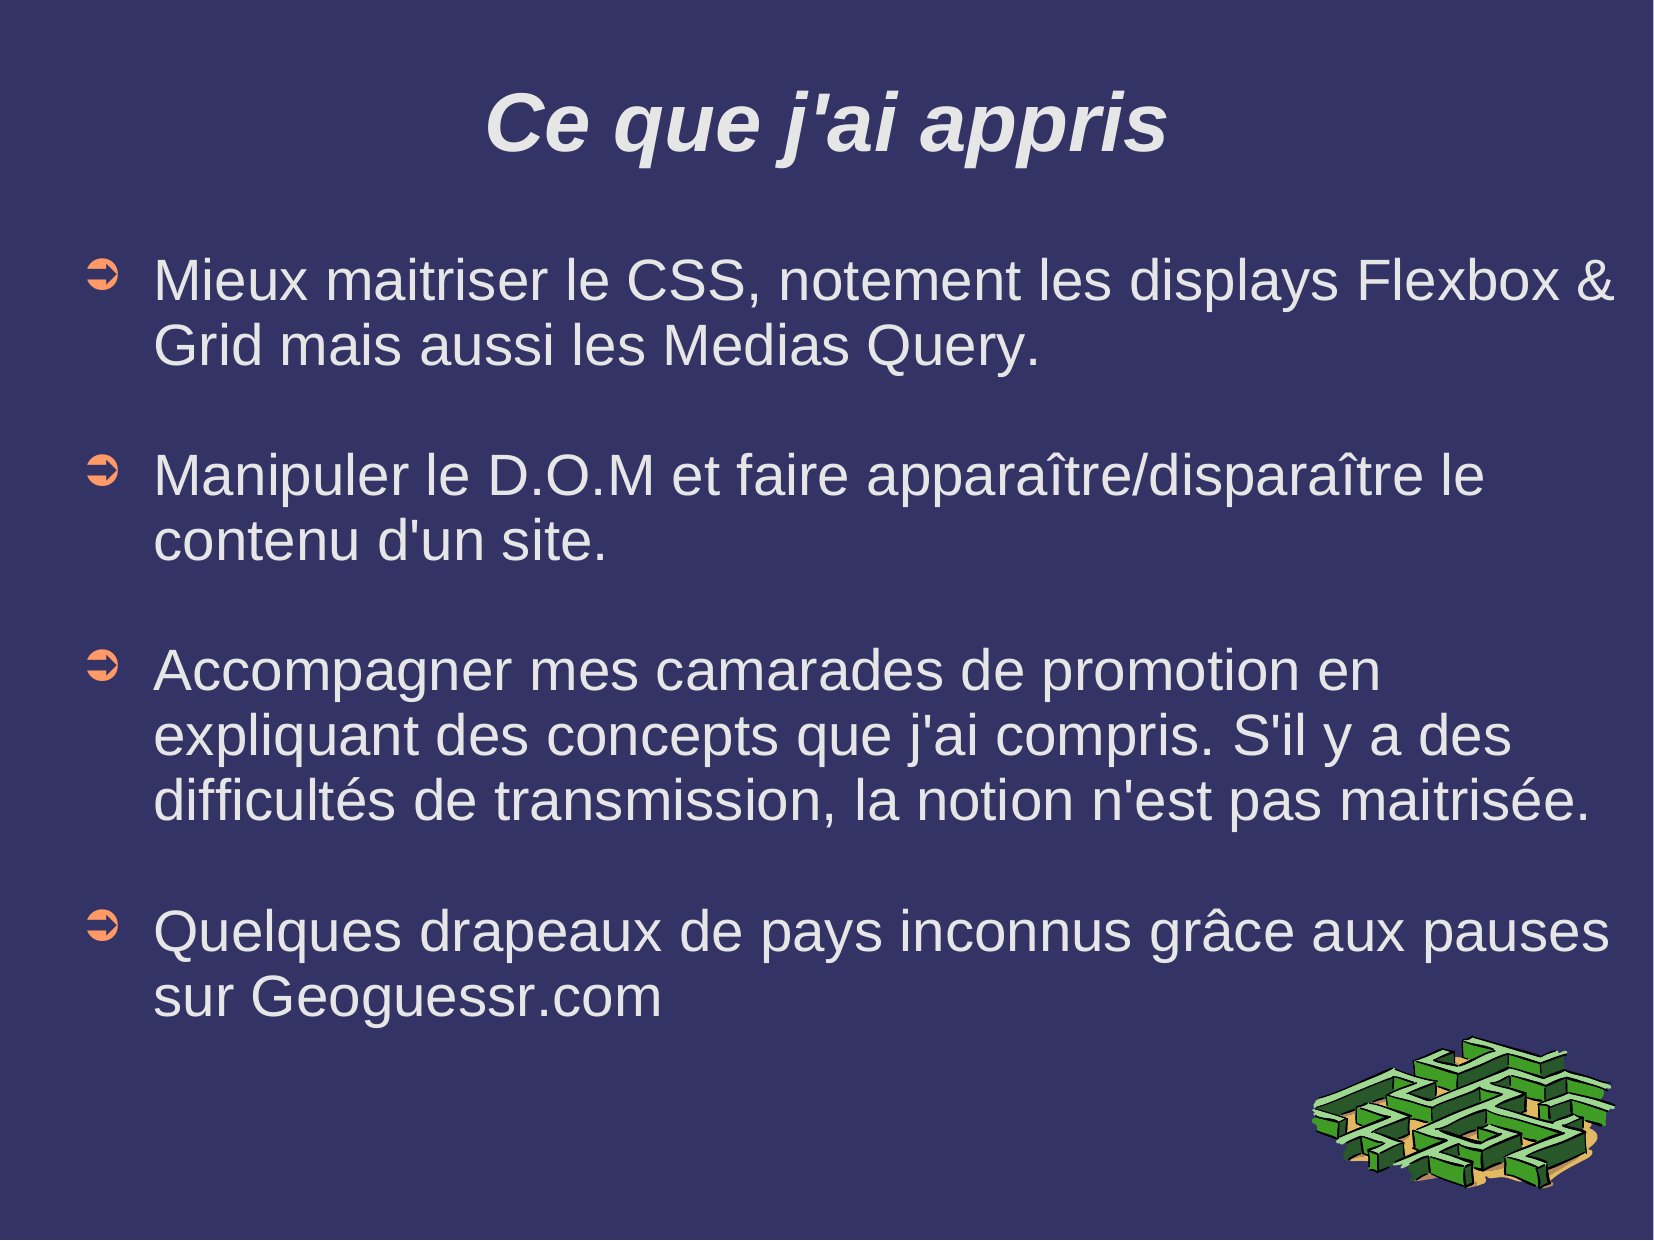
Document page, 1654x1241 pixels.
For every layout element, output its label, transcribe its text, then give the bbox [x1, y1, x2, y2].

list Mieux maitriser le CSS, notement les displays Flexbox & Grid mais aussi les Medias Query. Manipuler le D.O.M et faire apparaître/disparaître le contenu d'un site. Accompagner mes camarades de promotion en expliquant des concepts que j'ai compris. S'il y a des difficultés de transmission, la notion n'est pas maitrisée. Quelques drapeaux de pays inconnus grâce aux pauses sur Geoguessr.com [70, 248, 1619, 1156]
title Ce que j'ai appris [121, 19, 1534, 227]
